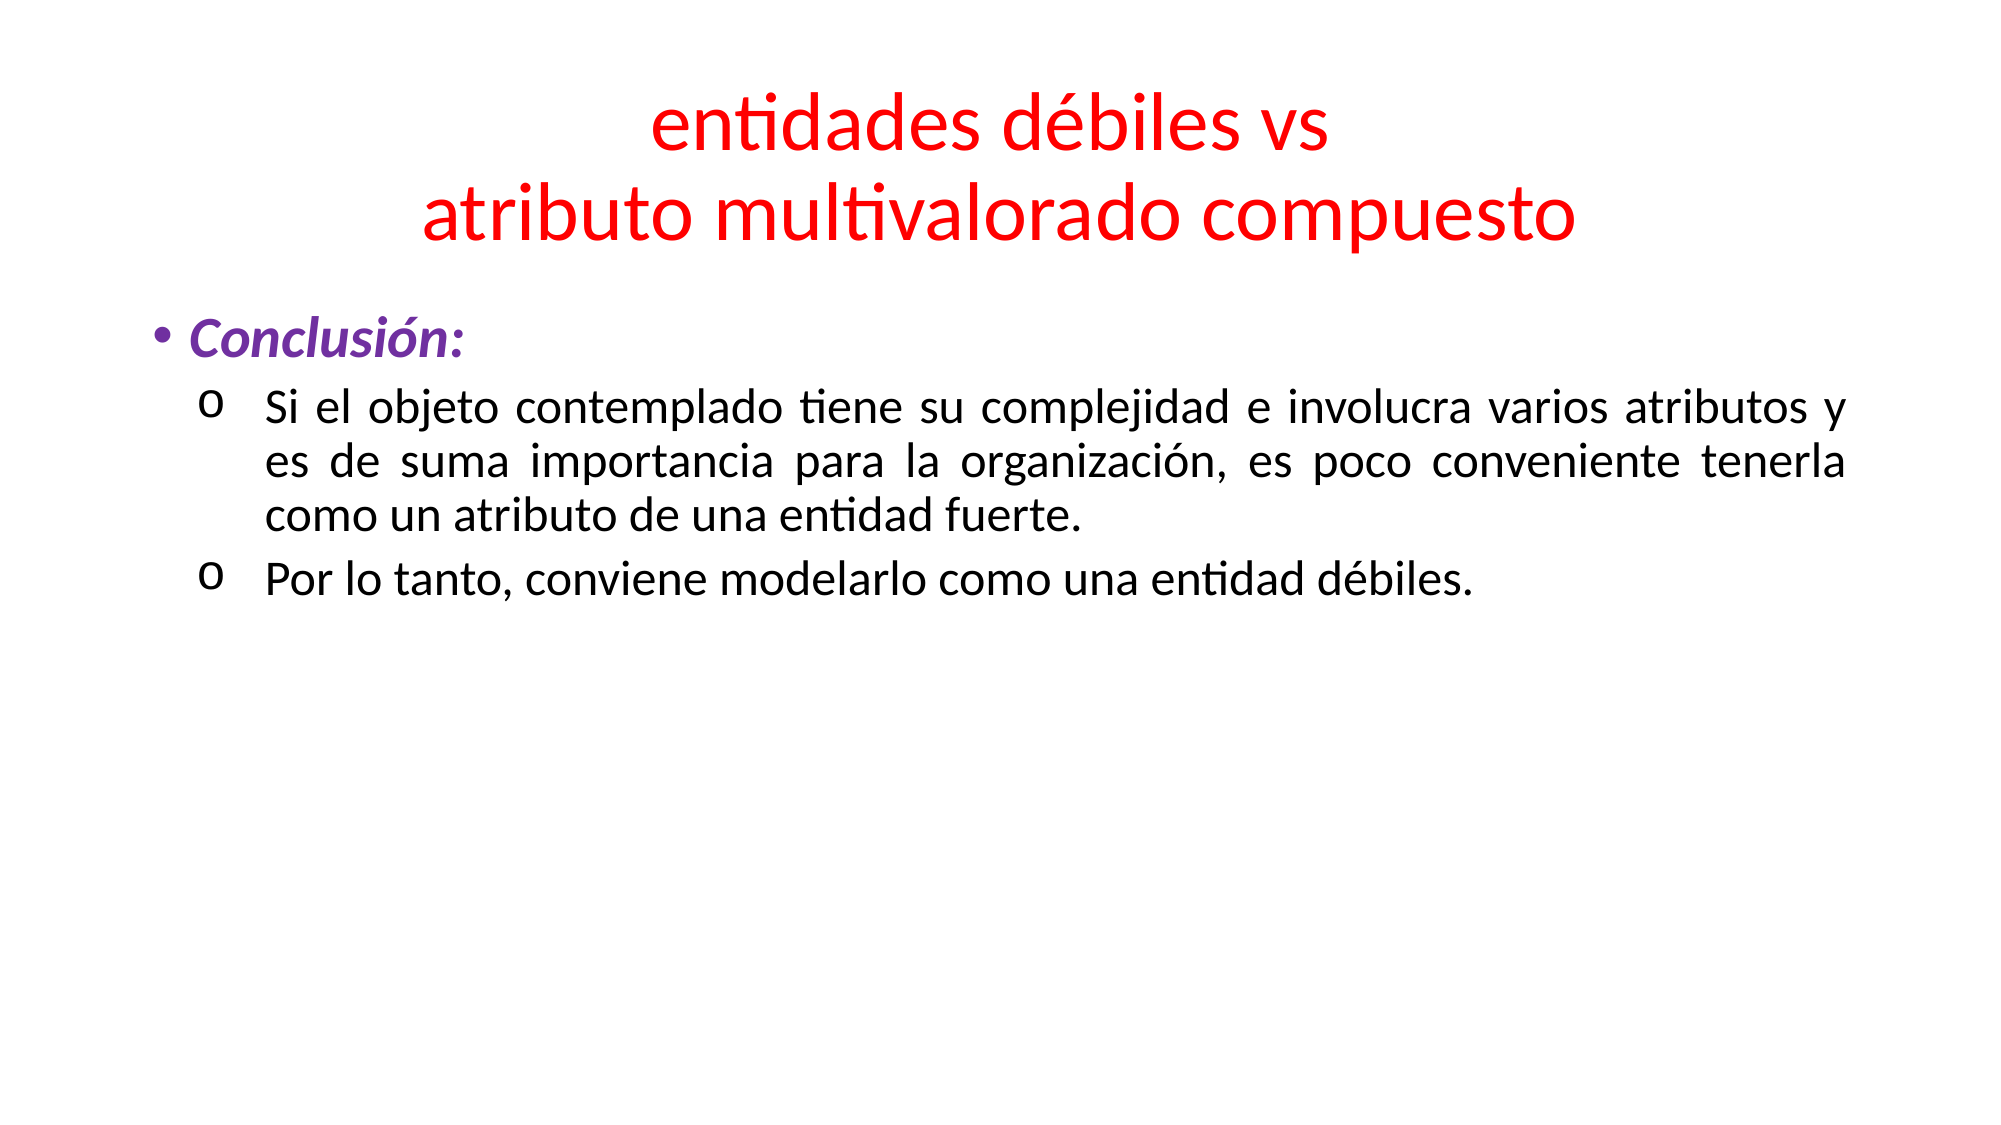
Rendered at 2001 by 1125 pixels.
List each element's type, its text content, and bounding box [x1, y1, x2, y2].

list Conclusión: Si el objeto contemplado tiene su complejidad e involucra varios atributos y es de suma importancia para la organización, es poco conveniente tenerla como un atributo de una entidad fuerte. Por lo tanto, conviene modelarlo como una entidad débiles. [137, 299, 1863, 1014]
title entidades débiles vs atributo multivalorado compuesto [137, 59, 1863, 278]
